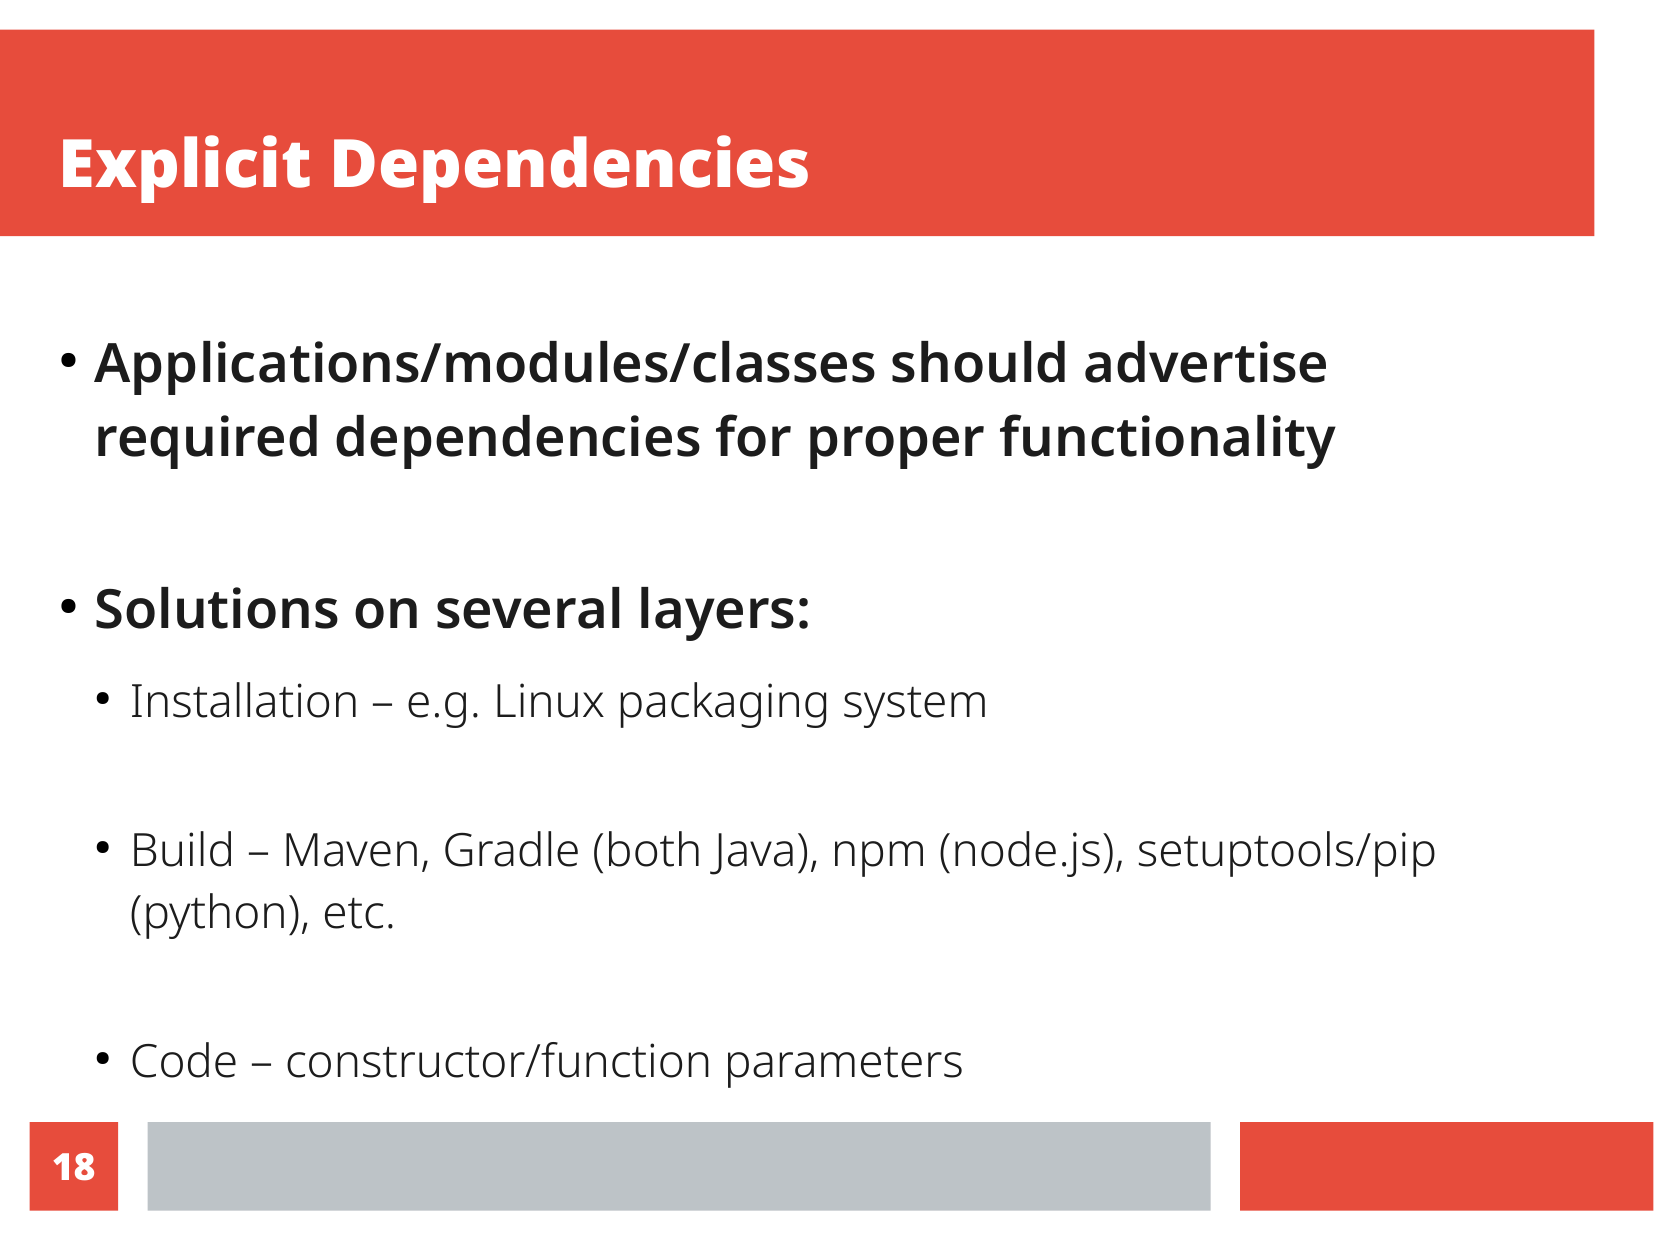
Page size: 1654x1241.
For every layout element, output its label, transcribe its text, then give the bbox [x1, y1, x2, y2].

list Applications/modules/classes should advertise required dependencies for proper functionality Solutions on several layers: Installation – e.g. Linux packaging system Build – Maven, Gradle (both Java), npm (node.js), setuptools/pip (python), etc. Code – constructor/function parameters [59, 324, 1565, 1093]
title Explicit Dependencies [59, 59, 1595, 207]
